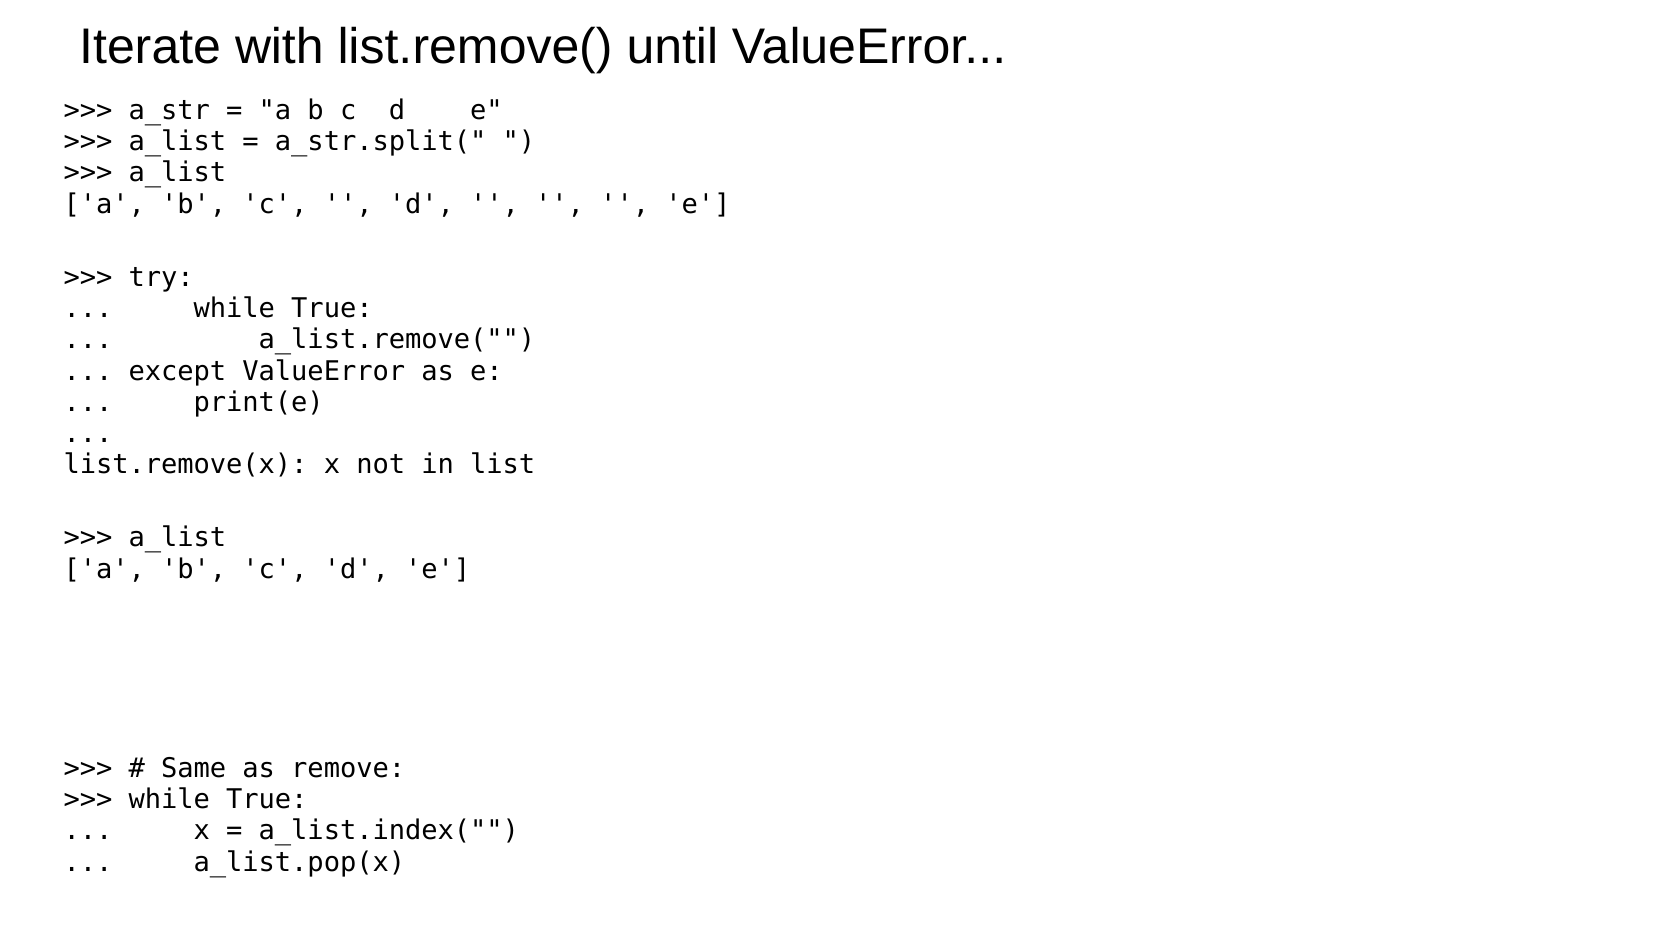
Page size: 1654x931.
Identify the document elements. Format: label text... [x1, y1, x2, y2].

list Iterate with list.remove() until ValueError... [79, 18, 1568, 131]
text_box >>> a_str = "a b c d e" >>> a_list = a_str.split(" ") >>> a_list ['a', 'b', 'c', '', 'd', '', '', '', 'e'] >>> try: ... while True: ... a_list.remove("") ... except ValueError as e: ... print(e) ... list.remove(x): x not in list >>> a_list ['a', 'b', 'c', 'd', 'e'] >>> # Same as remove: >>> while True: ... x = a_list.index("") ... a_list.pop(x) [48, 86, 747, 911]
